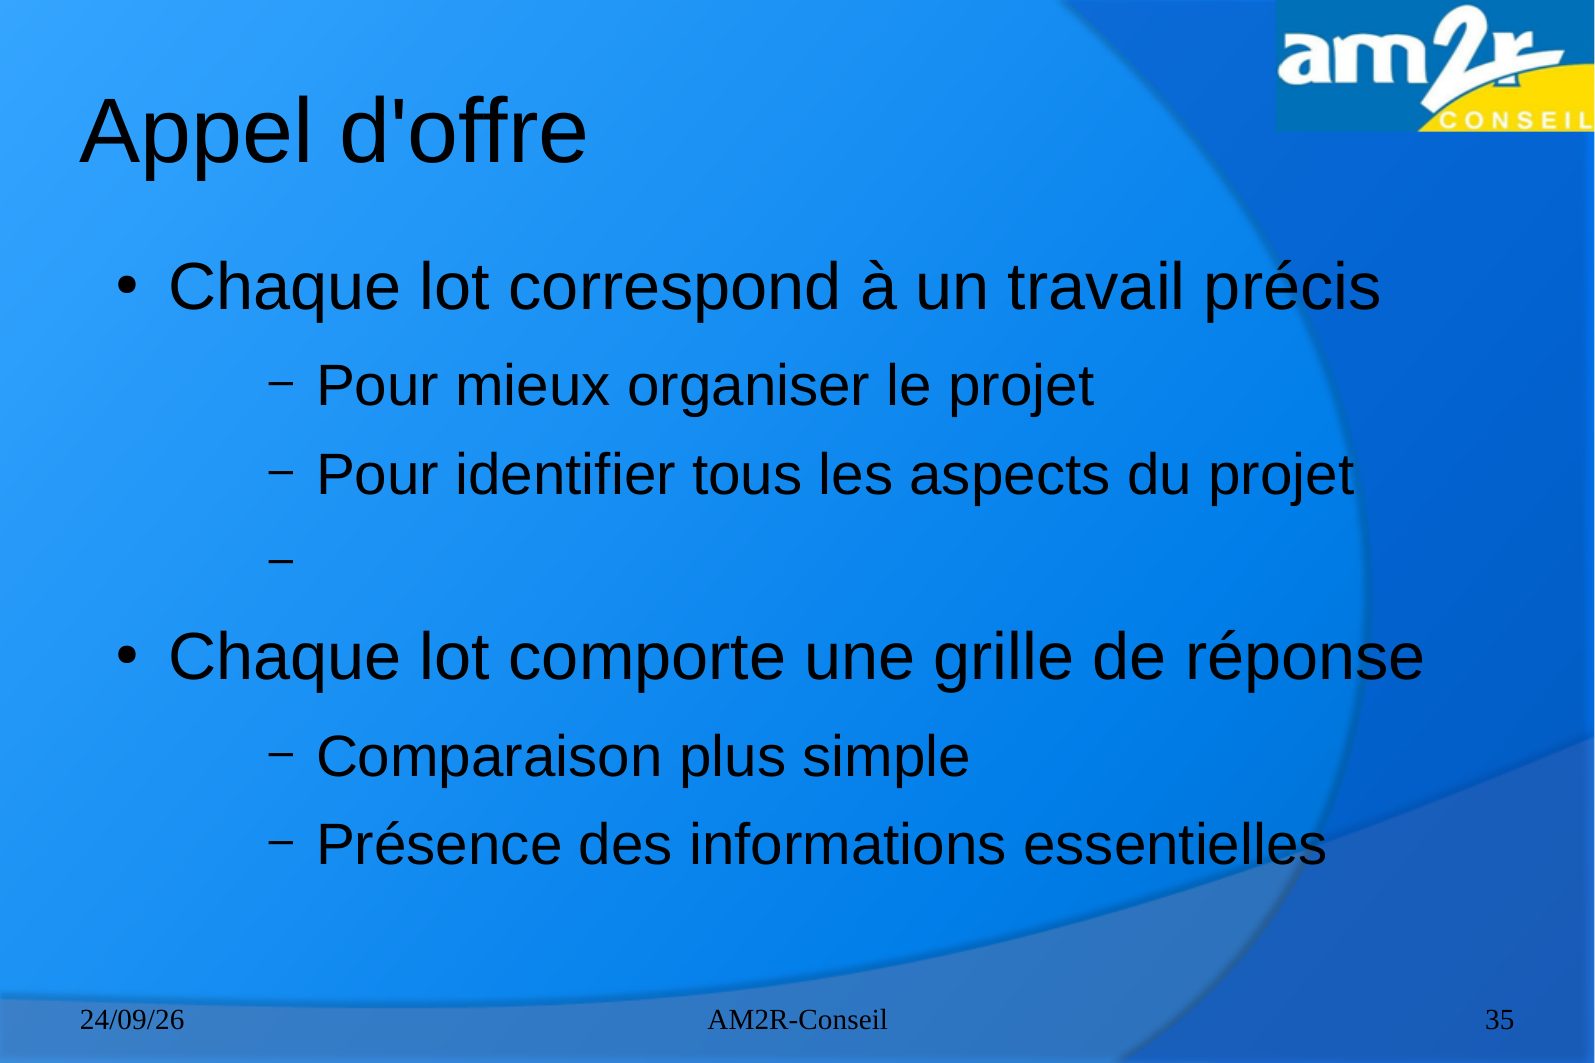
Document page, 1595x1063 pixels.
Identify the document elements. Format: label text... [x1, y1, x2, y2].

list Chaque lot correspond à un travail précis Pour mieux organiser le projet Pour identifier tous les aspects du projet Chaque lot comporte une grille de réponse Comparaison plus simple Présence des informations essentielles [79, 248, 1515, 960]
title Appel d'offre [79, 49, 1241, 213]
picture [0, 0, 1595, 1063]
